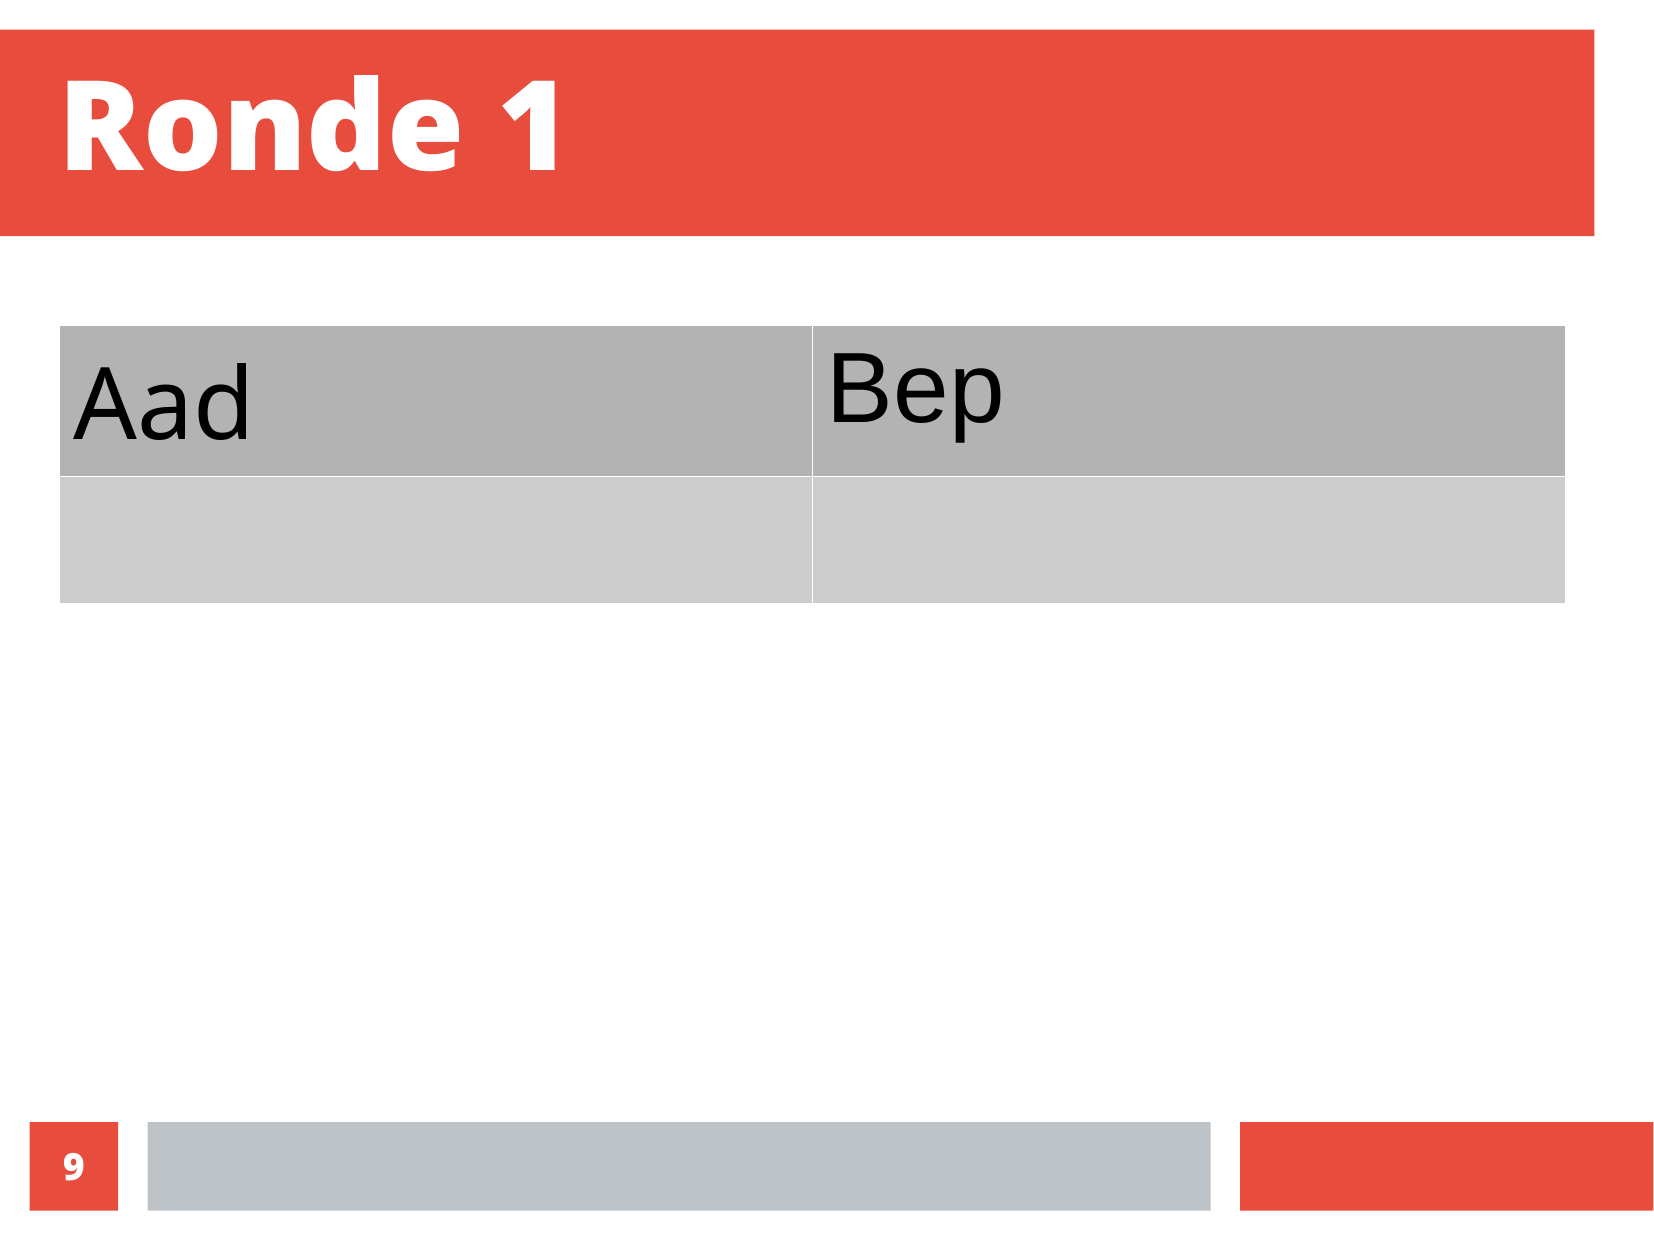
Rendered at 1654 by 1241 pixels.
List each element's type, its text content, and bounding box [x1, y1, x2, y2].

table_header Bep [813, 326, 1565, 476]
table_cell [60, 477, 812, 603]
table_header Aad [60, 326, 812, 476]
title Ronde 1 [59, 59, 1595, 207]
table_cell [813, 477, 1565, 603]
